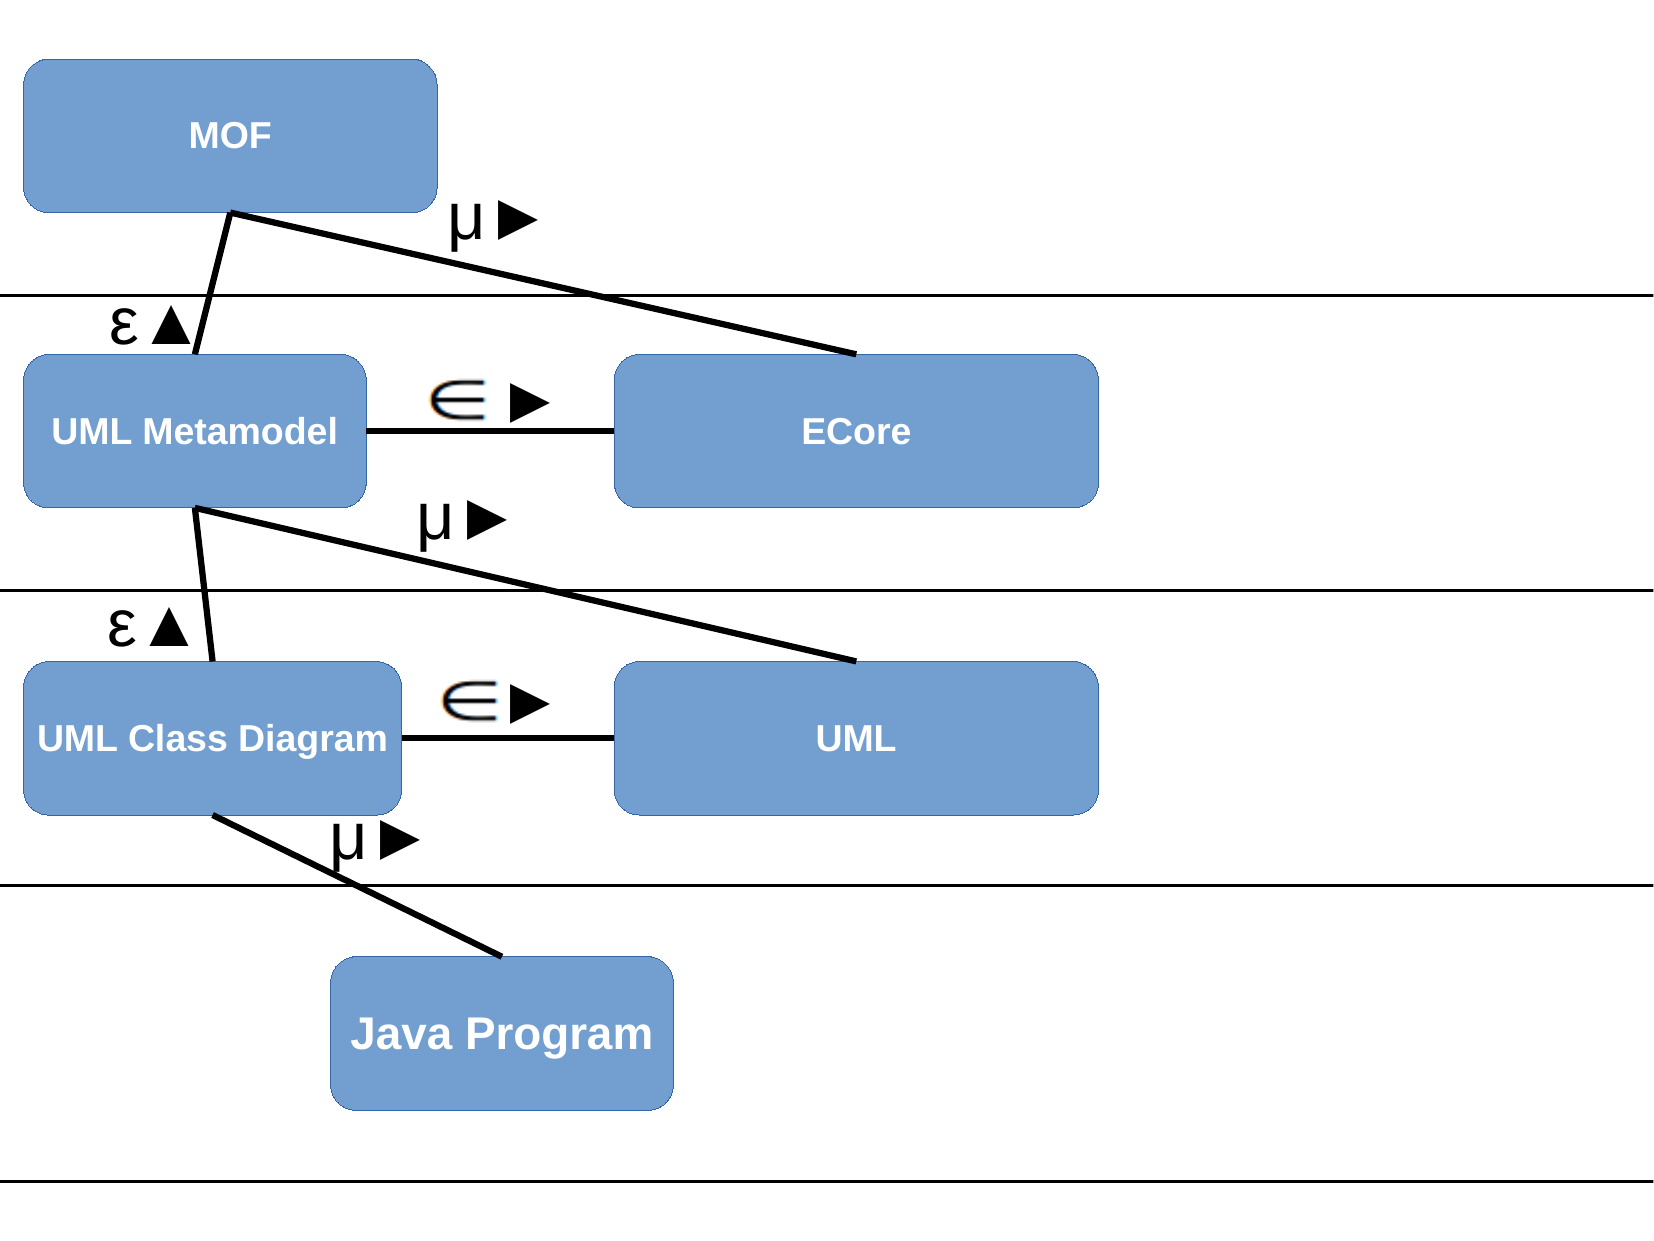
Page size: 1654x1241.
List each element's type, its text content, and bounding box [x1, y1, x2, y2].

text_box UML Metamodel [23, 354, 367, 508]
text_box UML [614, 661, 1099, 816]
text_box ► [483, 655, 579, 757]
text_box UML Class Diagram [23, 661, 402, 816]
text_box ECore [614, 354, 1099, 508]
text_box μ► [432, 171, 567, 273]
text_box μ► [401, 471, 536, 573]
picture [425, 377, 483, 426]
text_box Java Program [330, 956, 674, 1111]
text_box MOF [23, 59, 438, 213]
text_box ε▲ [94, 276, 220, 367]
picture [437, 678, 483, 727]
text_box ε▲ [92, 578, 218, 669]
text_box μ► [314, 791, 449, 893]
text_box ► [483, 354, 579, 456]
